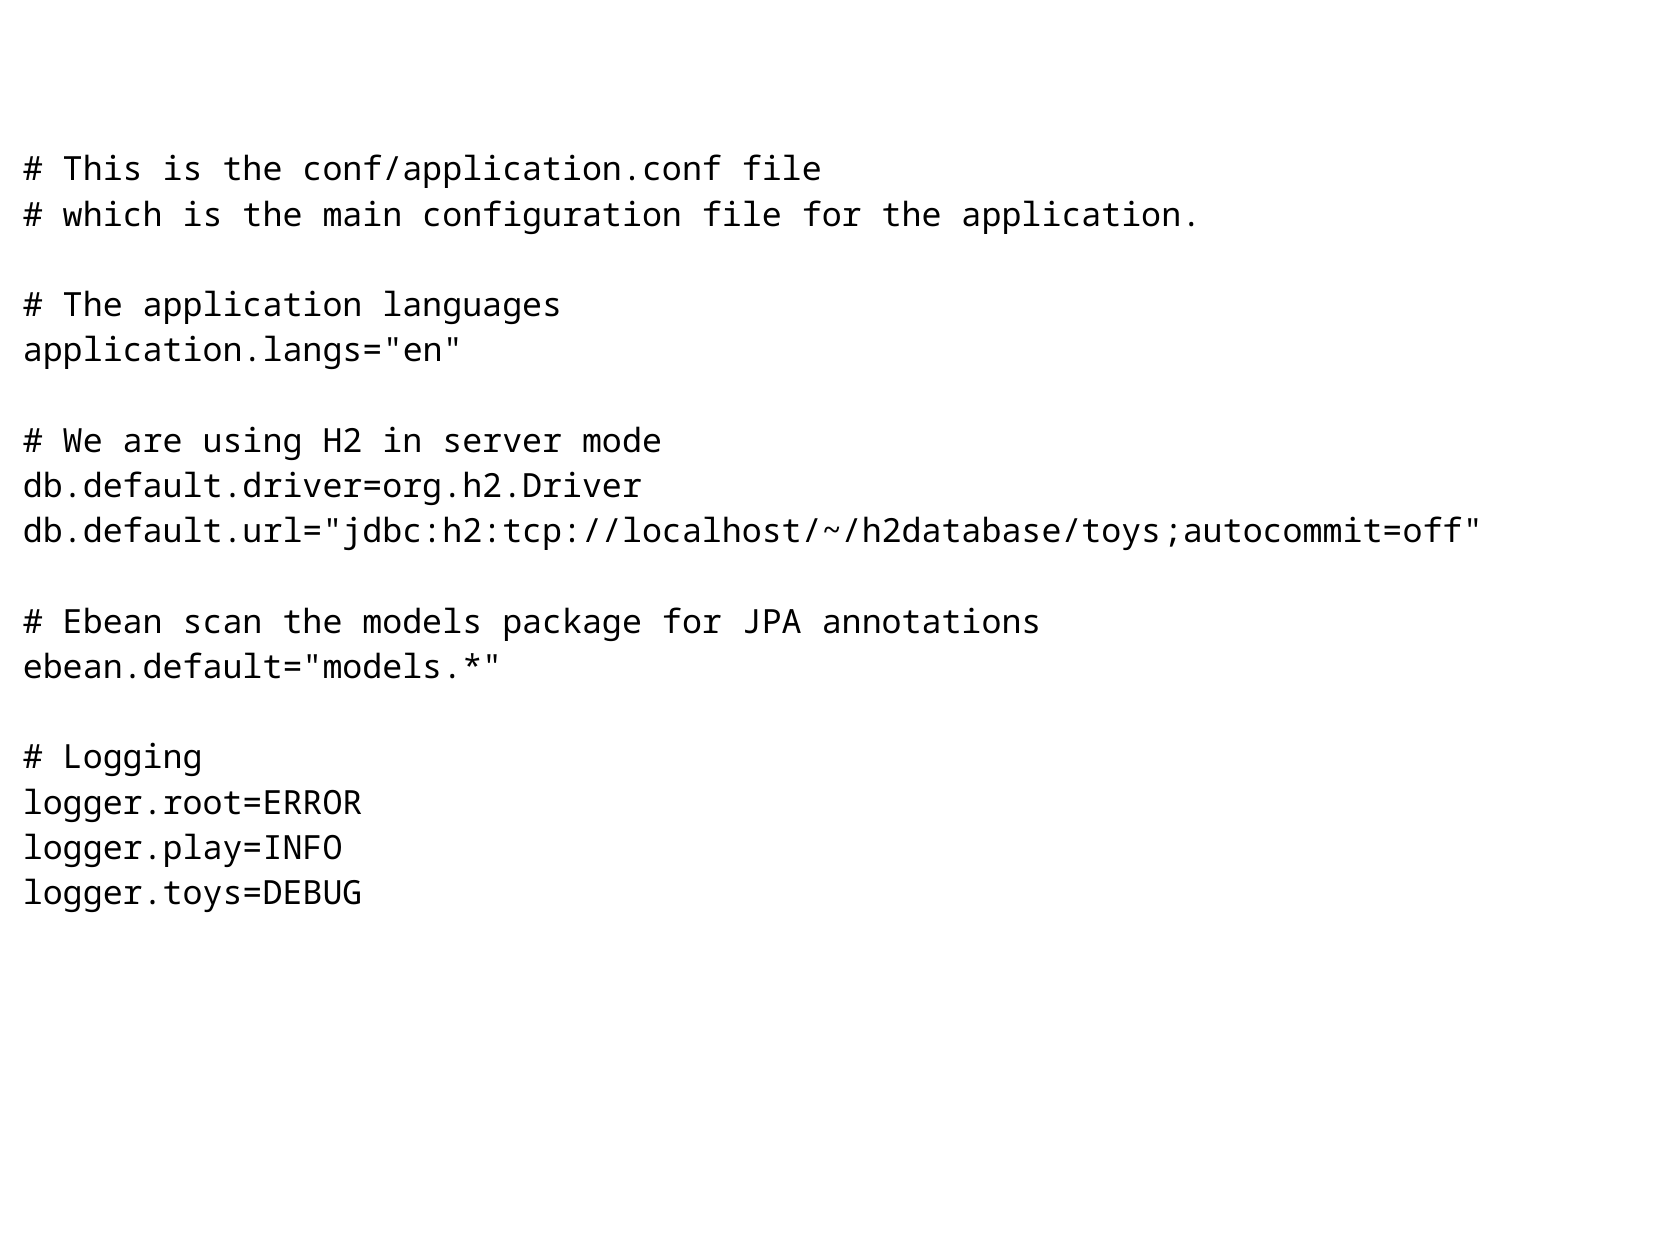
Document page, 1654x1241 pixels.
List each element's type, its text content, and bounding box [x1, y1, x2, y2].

text_box # This is the conf/application.conf file # which is the main configuration file for the application. # The application languages application.langs="en" # We are using H2 in server mode db.default.driver=org.h2.Driver db.default.url="jdbc:h2:tcp://localhost/~/h2database/toys;autocommit=off" # Ebean scan the models package for JPA annotations ebean.default="models.*" # Logging logger.root=ERROR logger.play=INFO logger.toys=DEBUG [8, 137, 1554, 1227]
